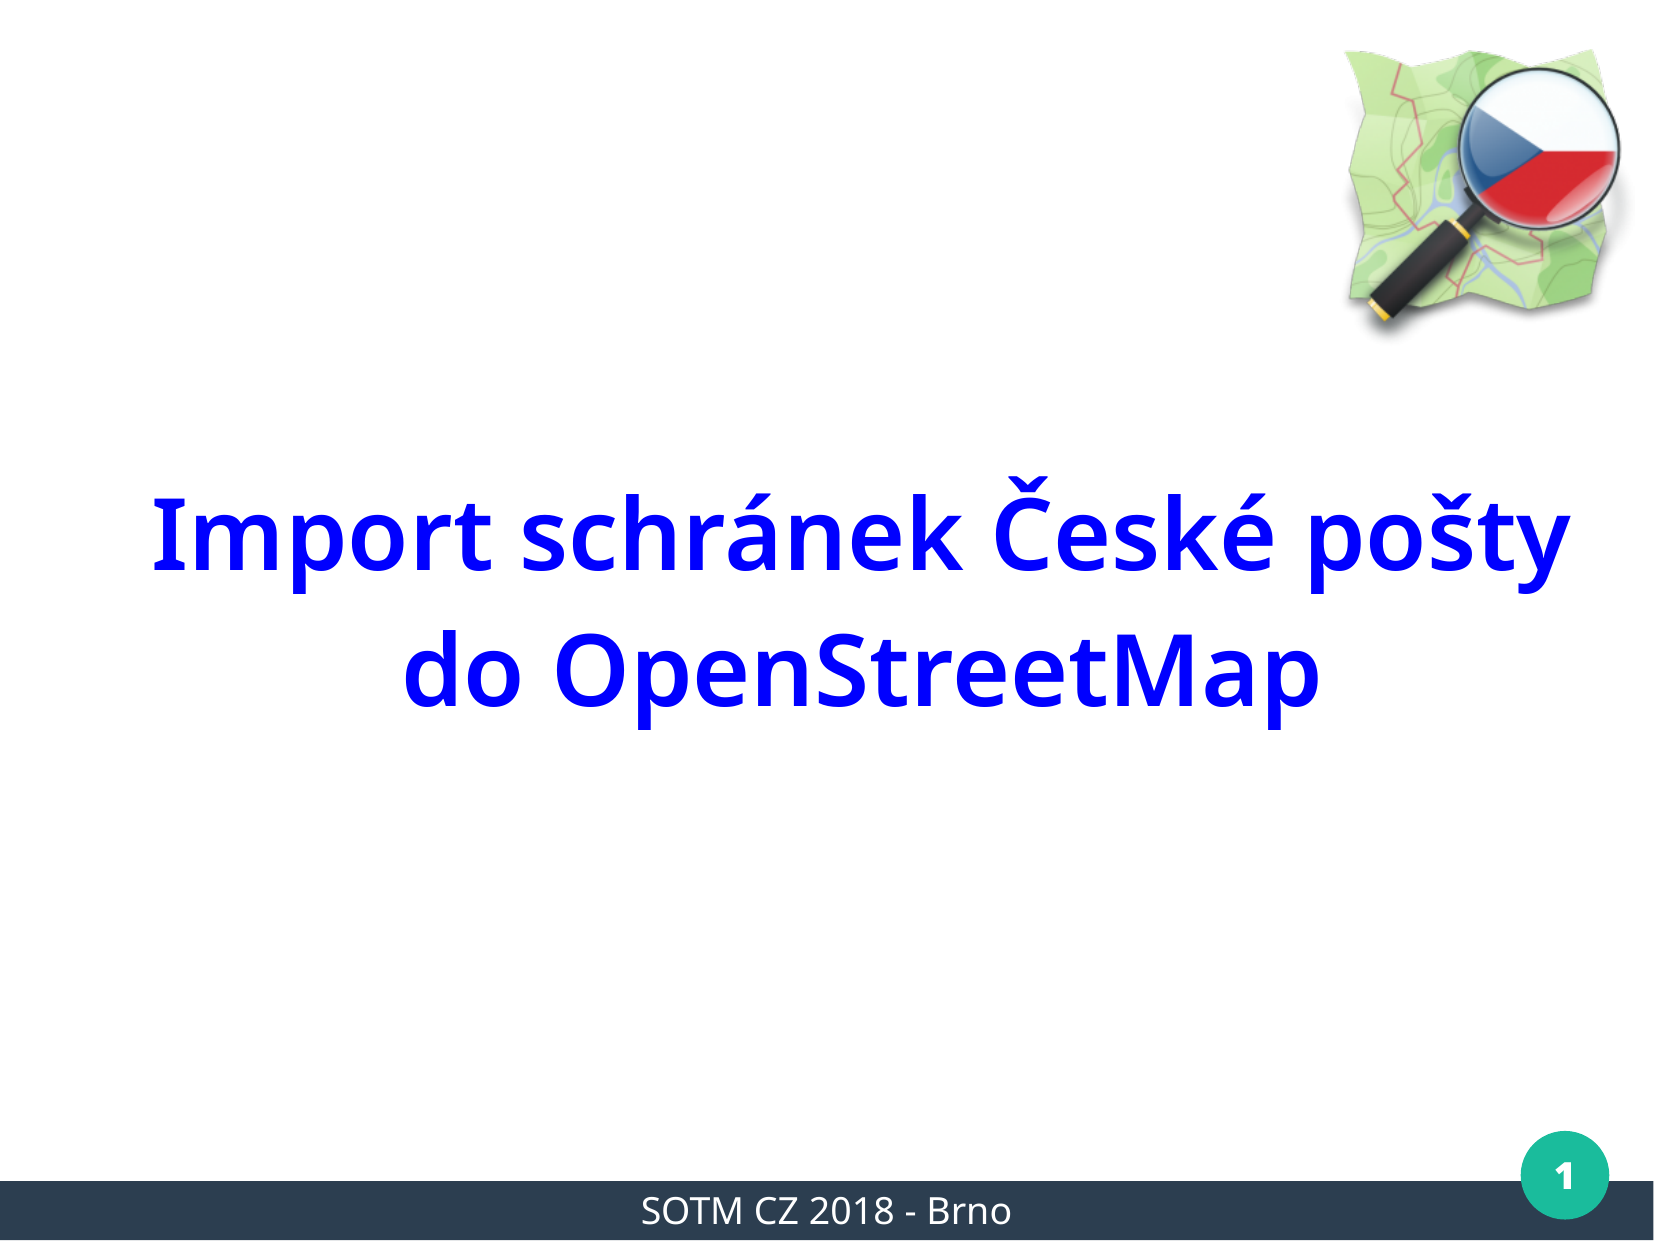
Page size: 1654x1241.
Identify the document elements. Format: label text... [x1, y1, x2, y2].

list Import schránek České pošty do OpenStreetMap [59, 47, 1595, 1152]
picture [1595, 49, 1635, 350]
